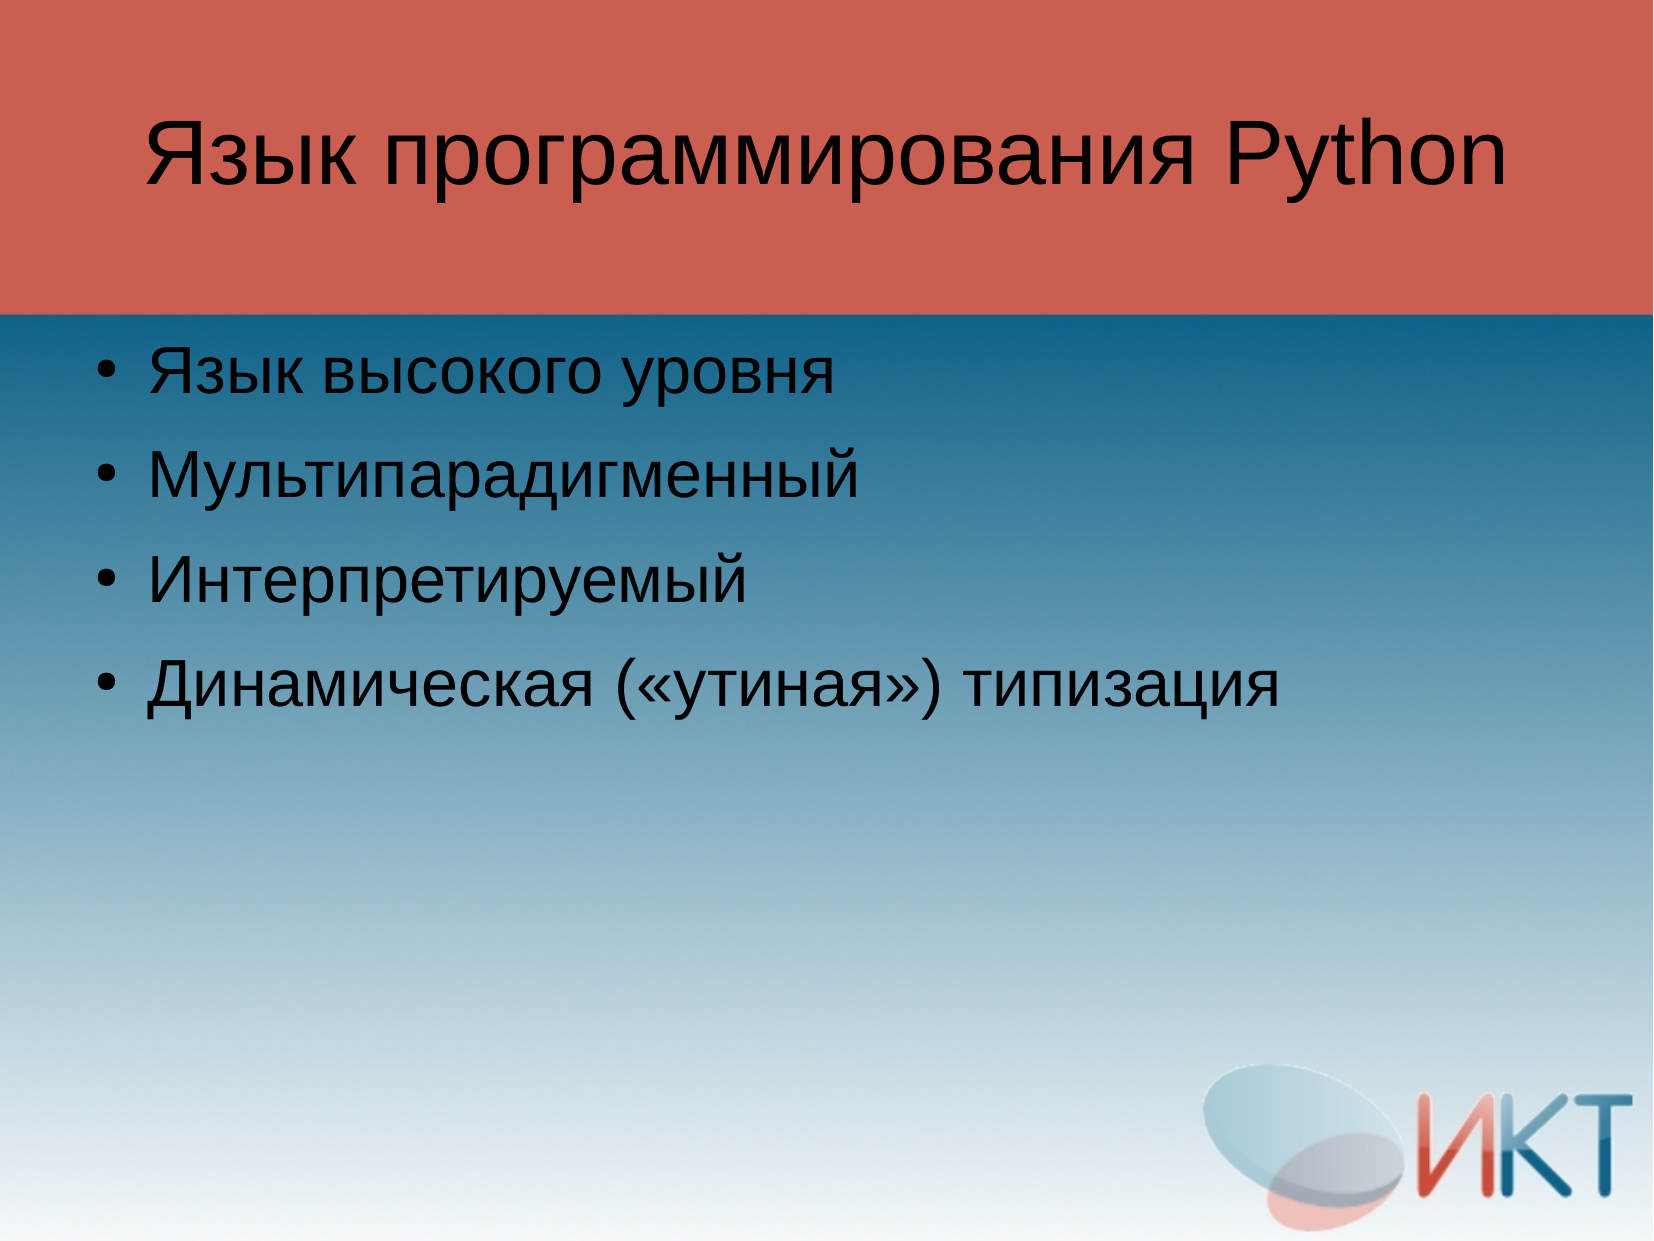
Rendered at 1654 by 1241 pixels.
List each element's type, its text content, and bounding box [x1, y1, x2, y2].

title Язык программирования Python [82, 49, 1571, 257]
list Язык высокого уровня Мультипарадигменный Интерпретируемый Динамическая («утиная») типизация [76, 333, 1565, 1152]
picture [0, 0, 1653, 1241]
